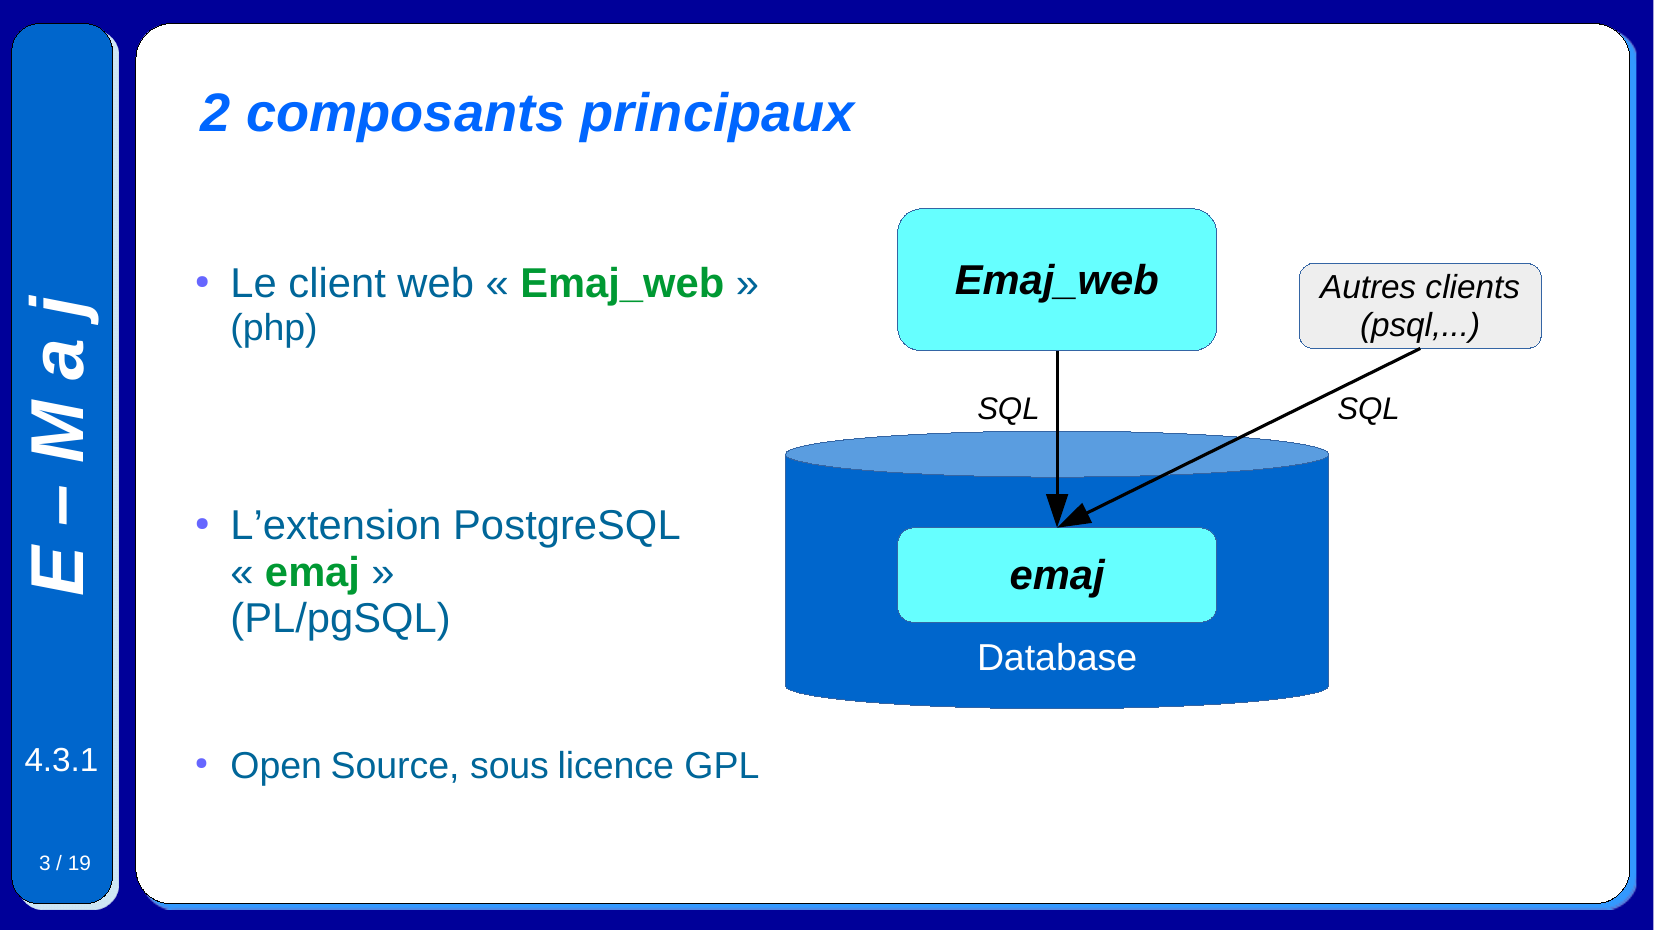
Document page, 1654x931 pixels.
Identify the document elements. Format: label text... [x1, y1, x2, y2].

title 2 composants principaux [200, 34, 1575, 191]
list L’extension PostgreSQL « emaj » (PL/pgSQL) [177, 501, 709, 642]
text_box SQL [1322, 383, 1415, 434]
text_box emaj [897, 527, 1217, 623]
text_box SQL [962, 383, 1055, 434]
text_box Emaj_web [897, 208, 1217, 351]
text_box Database [1059, 476, 1156, 524]
text_box Autres clients (psql,...) [1299, 263, 1542, 349]
text_box Database [785, 456, 1329, 709]
list Le client web « Emaj_web » (php) [177, 259, 768, 414]
list Open Source, sous licence GPL [177, 744, 839, 851]
